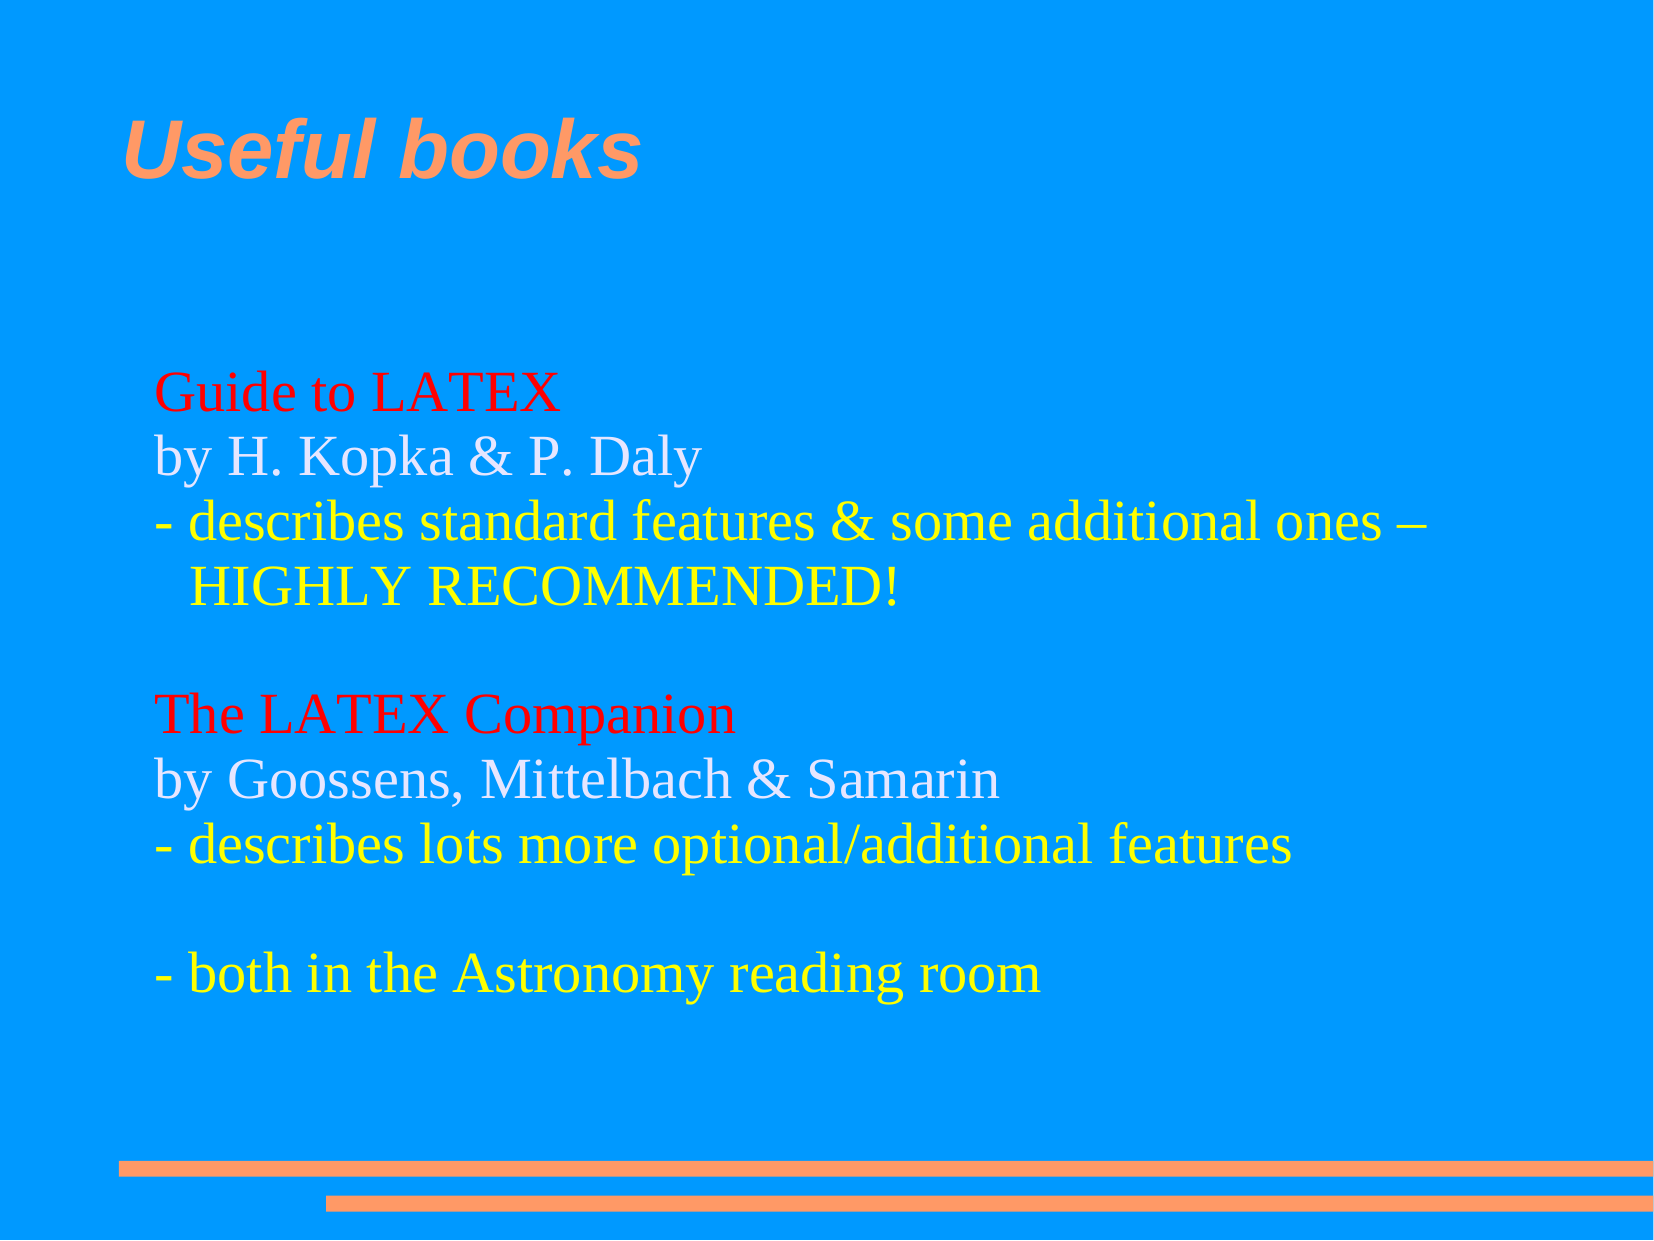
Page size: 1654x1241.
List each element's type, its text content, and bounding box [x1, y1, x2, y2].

subtitle Guide to LATEX by H. Kopka & P. Daly - describes standard features & some additional ones – HIGHLY RECOMMENDED! The LATEX Companion by Goossens, Mittelbach & Samarin - describes lots more optional/additional features - both in the Astronomy reading room [118, 197, 1550, 1167]
title Useful books [121, 46, 1534, 197]
